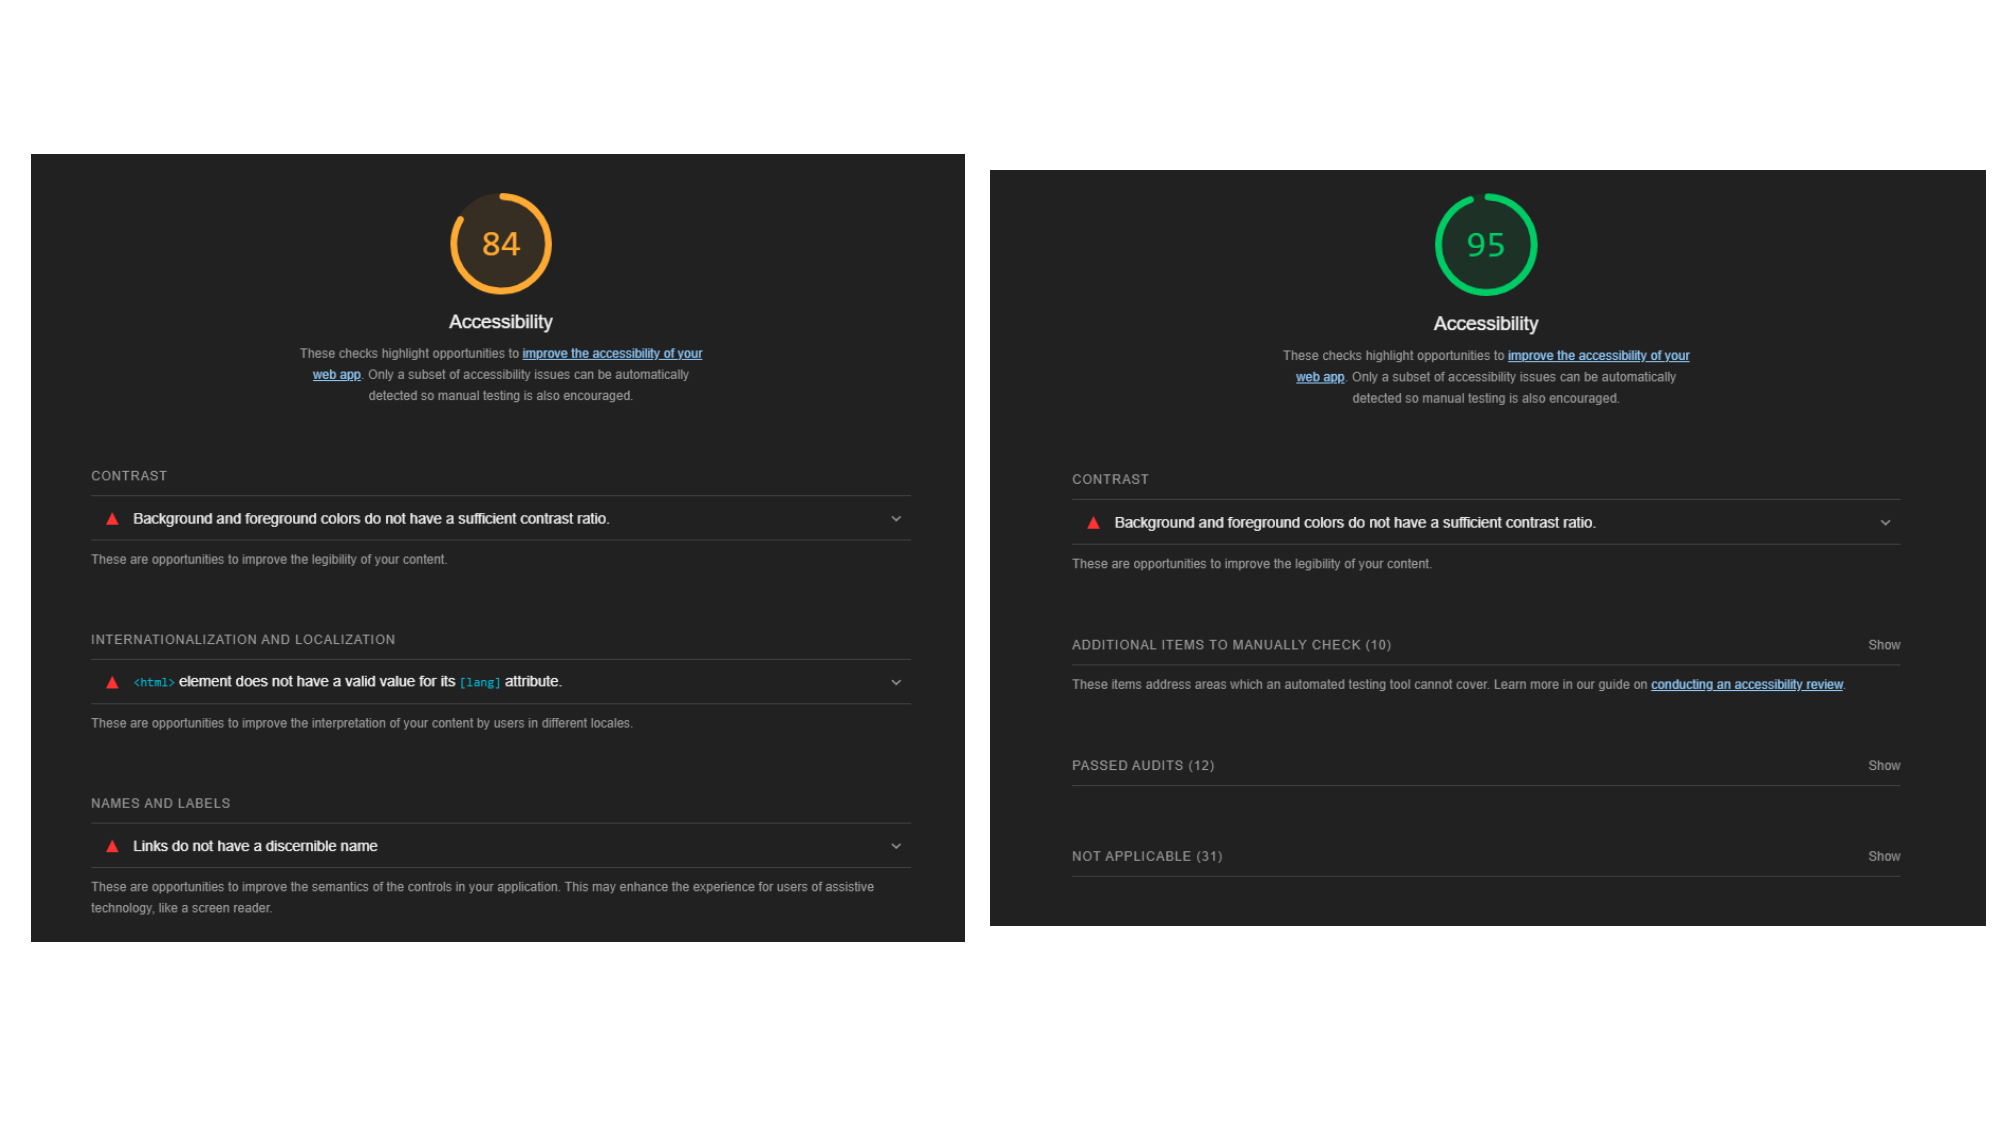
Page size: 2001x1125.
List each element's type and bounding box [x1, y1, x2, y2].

picture [990, 170, 1986, 926]
picture [31, 154, 965, 943]
